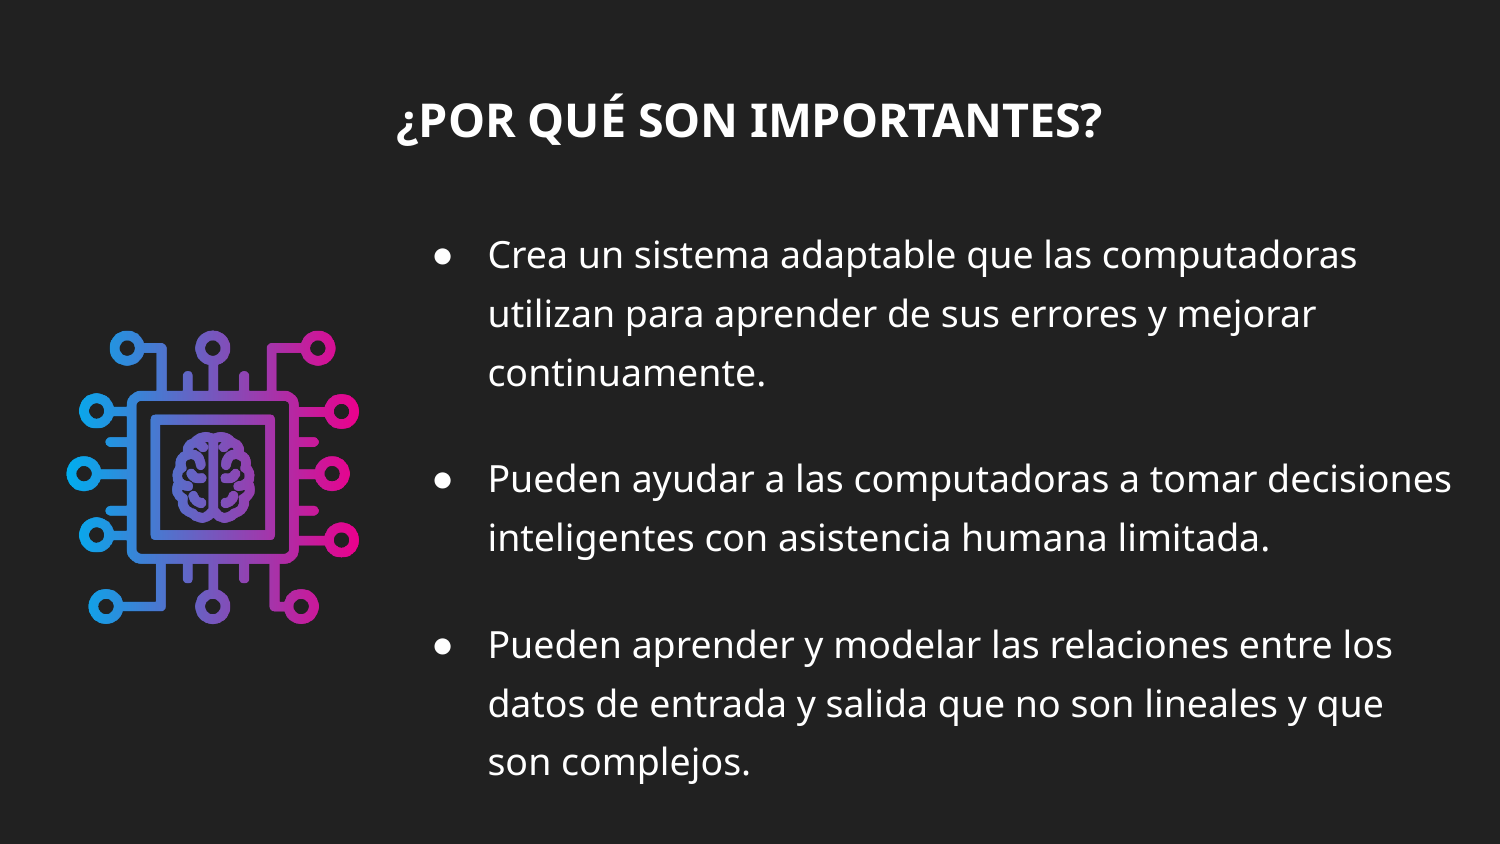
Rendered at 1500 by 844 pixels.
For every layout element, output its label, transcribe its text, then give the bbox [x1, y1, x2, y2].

picture [51, 315, 374, 639]
text_box Crea un sistema adaptable que las computadoras utilizan para aprender de sus errores y mejorar continuamente. Pueden ayudar a las computadoras a tomar decisiones inteligentes con asistencia humana limitada. Pueden aprender y modelar las relaciones entre los datos de entrada y salida que no son lineales y que son complejos. [397, 206, 1474, 810]
text_box ¿POR QUÉ SON IMPORTANTES? [51, 72, 1449, 167]
